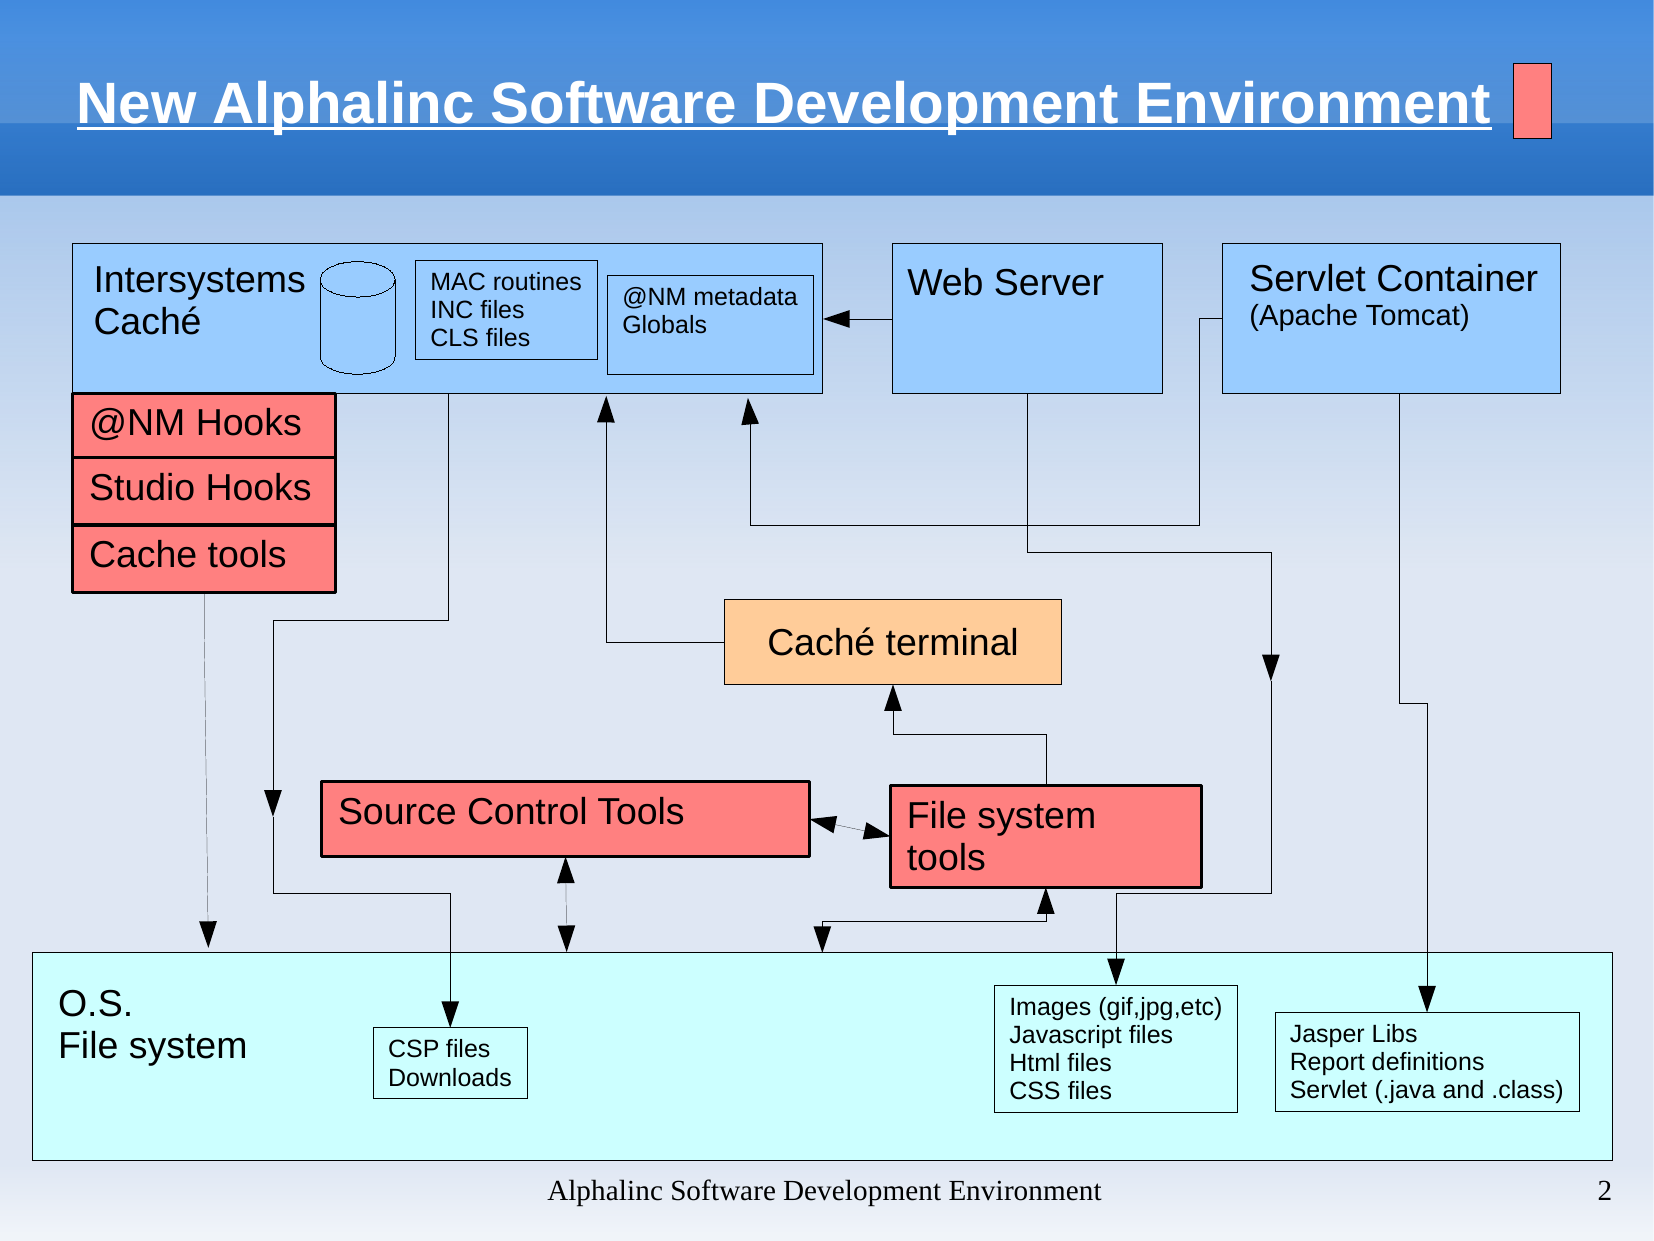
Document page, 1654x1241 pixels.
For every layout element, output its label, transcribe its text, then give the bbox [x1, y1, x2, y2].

text_box [1222, 243, 1561, 394]
text_box Caché terminal [724, 599, 1062, 685]
text_box O.S. File system [43, 975, 419, 1074]
text_box Cache tools [72, 525, 336, 593]
text_box Servlet Container (Apache Tomcat) [1234, 249, 1576, 340]
text_box @NM metadata Globals [607, 275, 814, 375]
text_box Images (gif,jpg,etc) Javascript files Html files CSS files [994, 985, 1238, 1113]
text_box [72, 243, 823, 394]
text_box [32, 952, 1613, 1161]
text_box Web Server [892, 253, 1133, 311]
text_box Intersystems Caché [78, 251, 454, 351]
text_box Studio Hooks [72, 457, 336, 523]
text_box Source Control Tools [321, 781, 810, 857]
text_box @NM Hooks [72, 393, 336, 456]
text_box [892, 243, 1163, 394]
text_box [1513, 63, 1552, 139]
picture [0, 0, 1654, 1241]
text_box Jasper Libs Report definitions Servlet (.java and .class) [1275, 1012, 1579, 1112]
text_box File system tools [890, 785, 1202, 888]
text_box CSP files Downloads [373, 1027, 527, 1099]
text_box MAC routines INC files CLS files [415, 260, 598, 360]
title New Alphalinc Software Development Environment [76, 7, 1565, 200]
